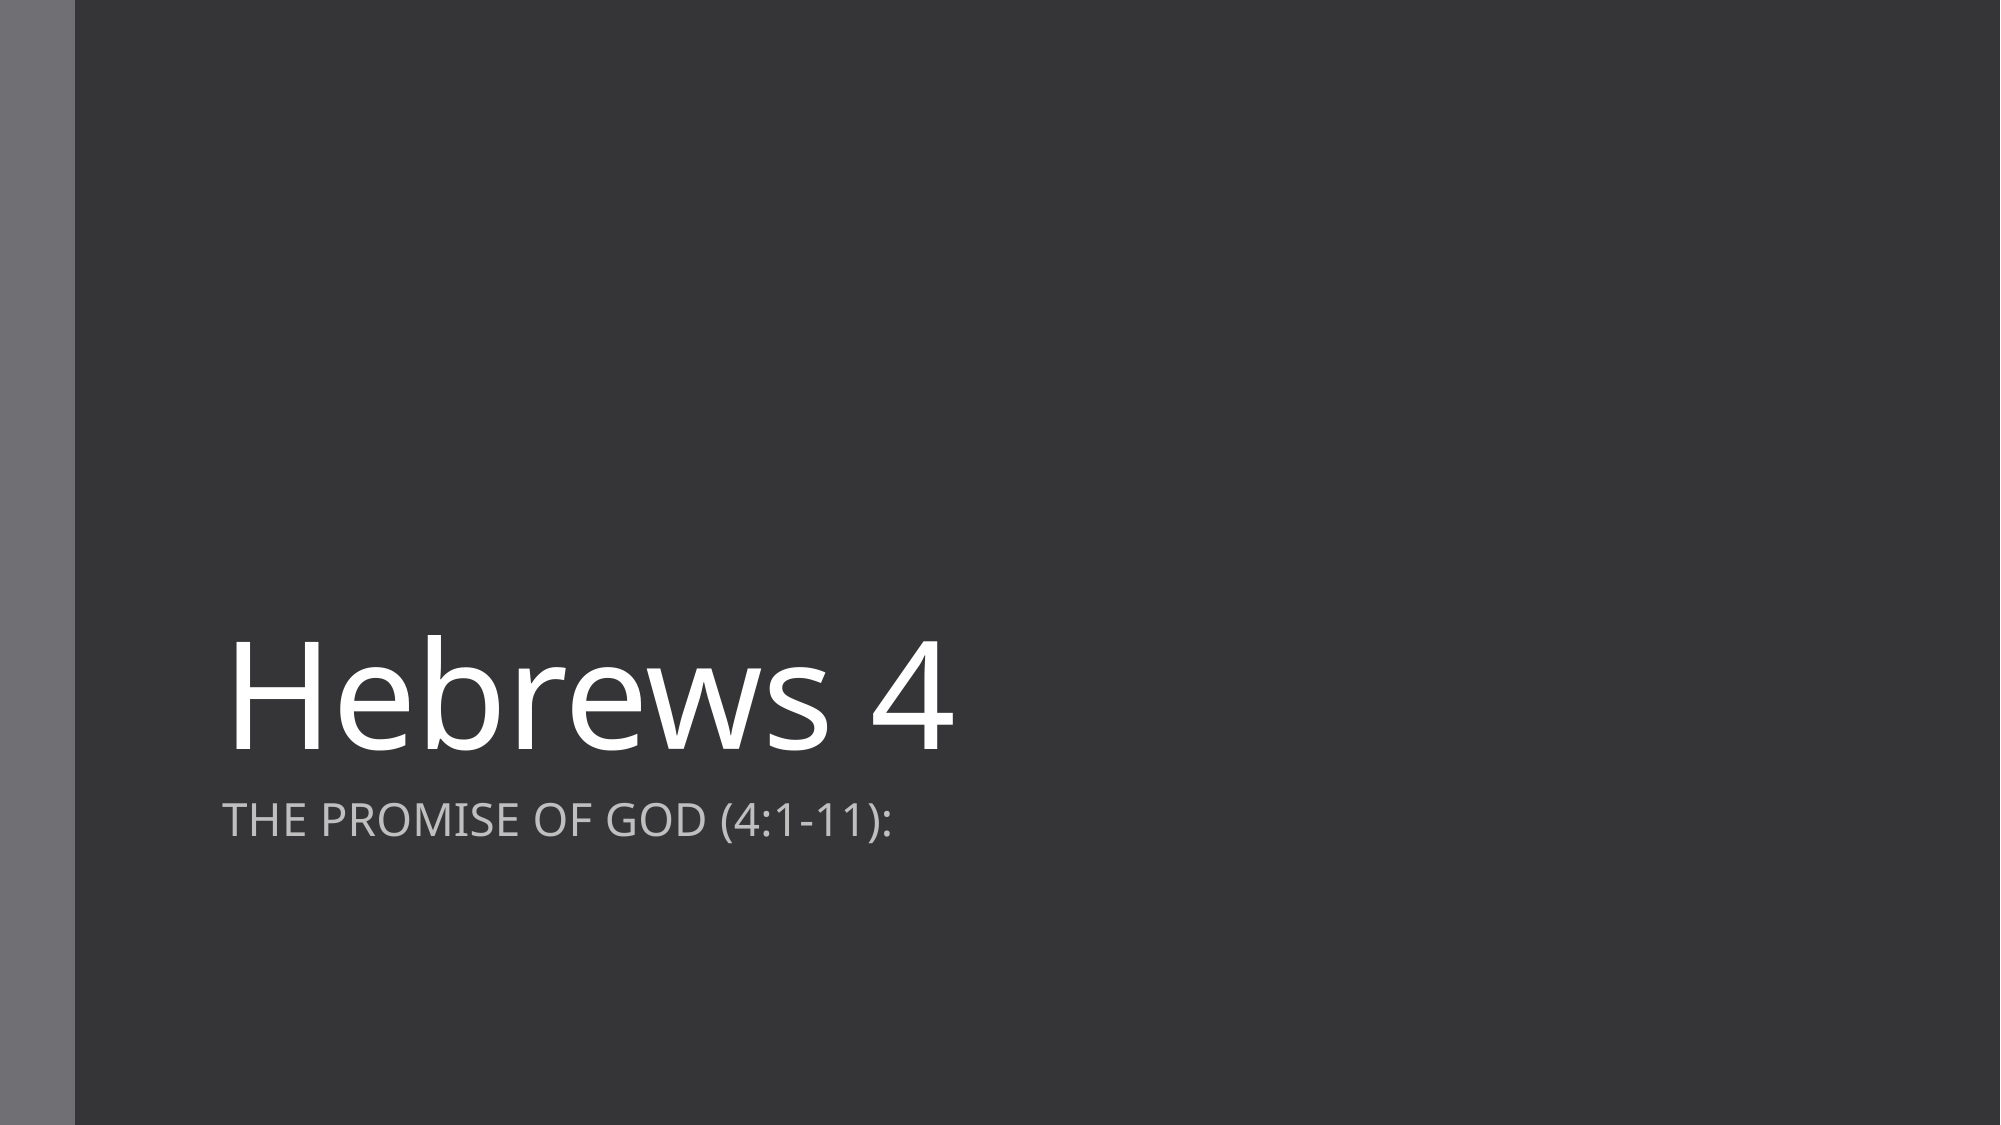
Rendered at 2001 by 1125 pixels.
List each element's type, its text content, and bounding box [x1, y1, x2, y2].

subtitle THE PROMISE OF GOD (4:1-11): [206, 787, 1752, 1066]
title Hebrews 4 [206, 124, 1752, 787]
